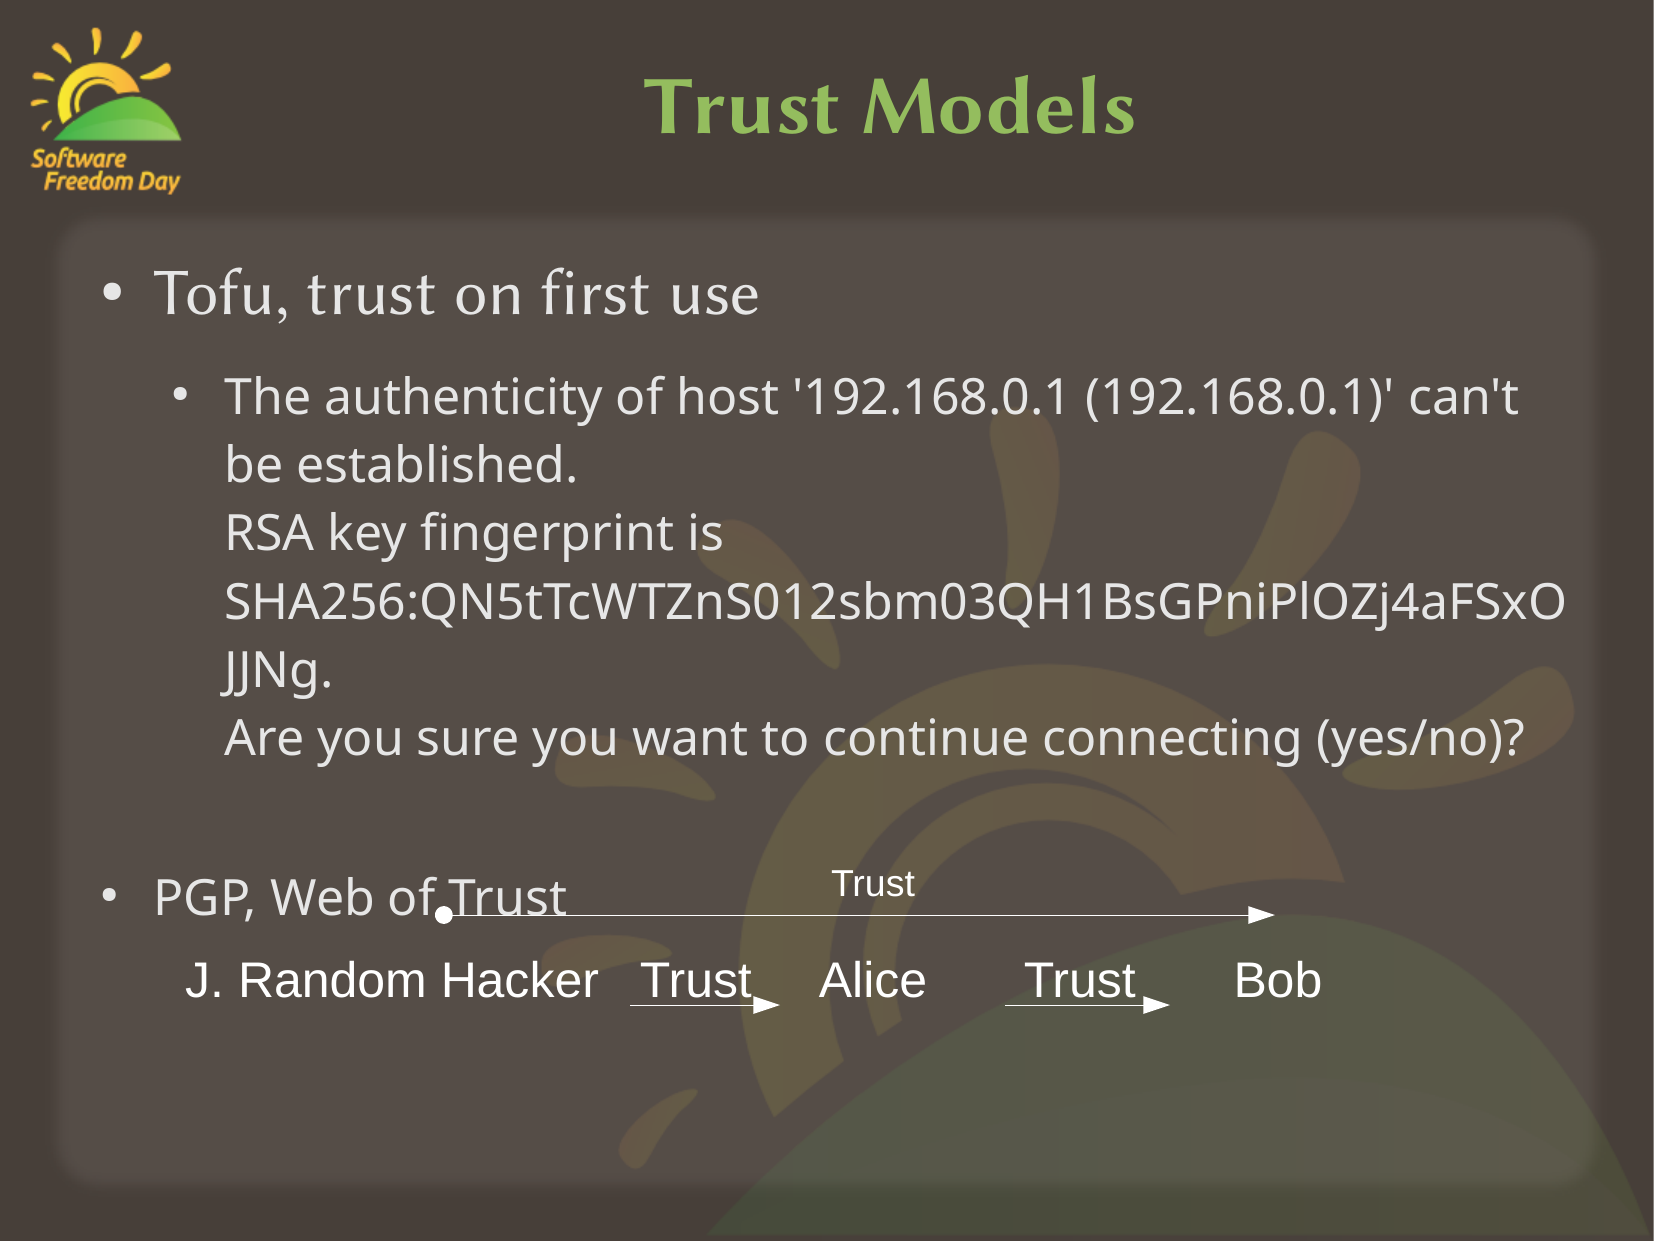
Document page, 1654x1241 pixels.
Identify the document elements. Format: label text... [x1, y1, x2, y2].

picture [0, 0, 1654, 1241]
text_box Trust [816, 855, 931, 912]
text_box J. Random Hacker Trust Alice Trust Bob [170, 945, 1338, 1016]
list Tofu, trust on first use The authenticity of host '192.168.0.1 (192.168.0.1)' can't be established. RSA key fingerprint is SHA256:QN5tTcWTZnS012sbm03QH1BsGPniPlOZj4aFSxOJJNg. Are you sure you want to continue connecting (yes/no)? PGP, Web of Trust [82, 255, 1571, 1141]
title Trust Models [210, 9, 1571, 205]
